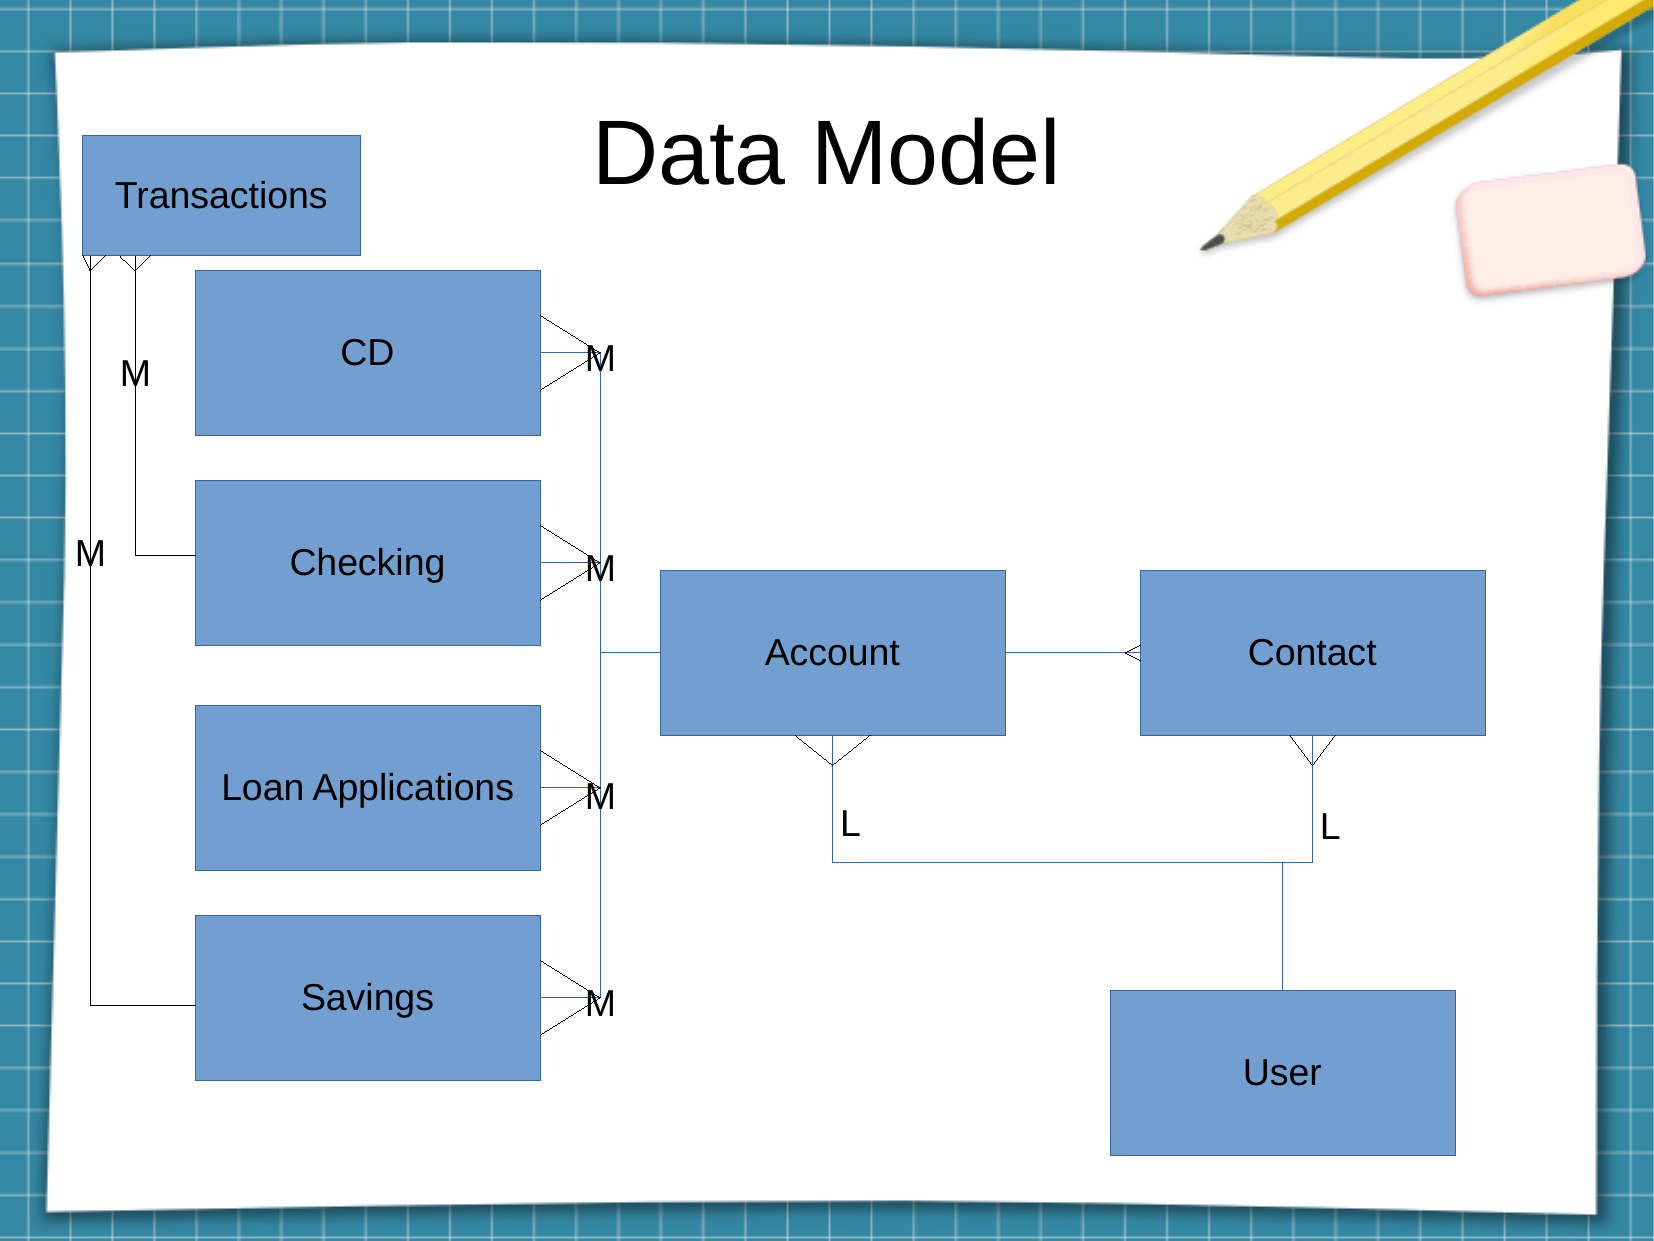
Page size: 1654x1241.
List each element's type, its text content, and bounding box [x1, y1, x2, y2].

text_box M [60, 525, 121, 582]
text_box M [570, 330, 631, 387]
text_box L [832, 795, 856, 852]
text_box Transactions [82, 135, 361, 256]
text_box M [570, 540, 631, 597]
title Data Model [82, 49, 1571, 257]
text_box Loan Applications [195, 705, 541, 871]
text_box CD [195, 270, 541, 436]
picture [0, 0, 1654, 1241]
text_box Savings [195, 915, 541, 1081]
text_box L [1305, 798, 1343, 856]
text_box Checking [195, 480, 541, 646]
text_box Contact [1140, 570, 1486, 736]
text_box M [570, 768, 631, 826]
text_box User [1110, 990, 1456, 1156]
text_box M [570, 975, 631, 1032]
text_box Account [660, 570, 1006, 736]
text_box M [105, 345, 166, 402]
